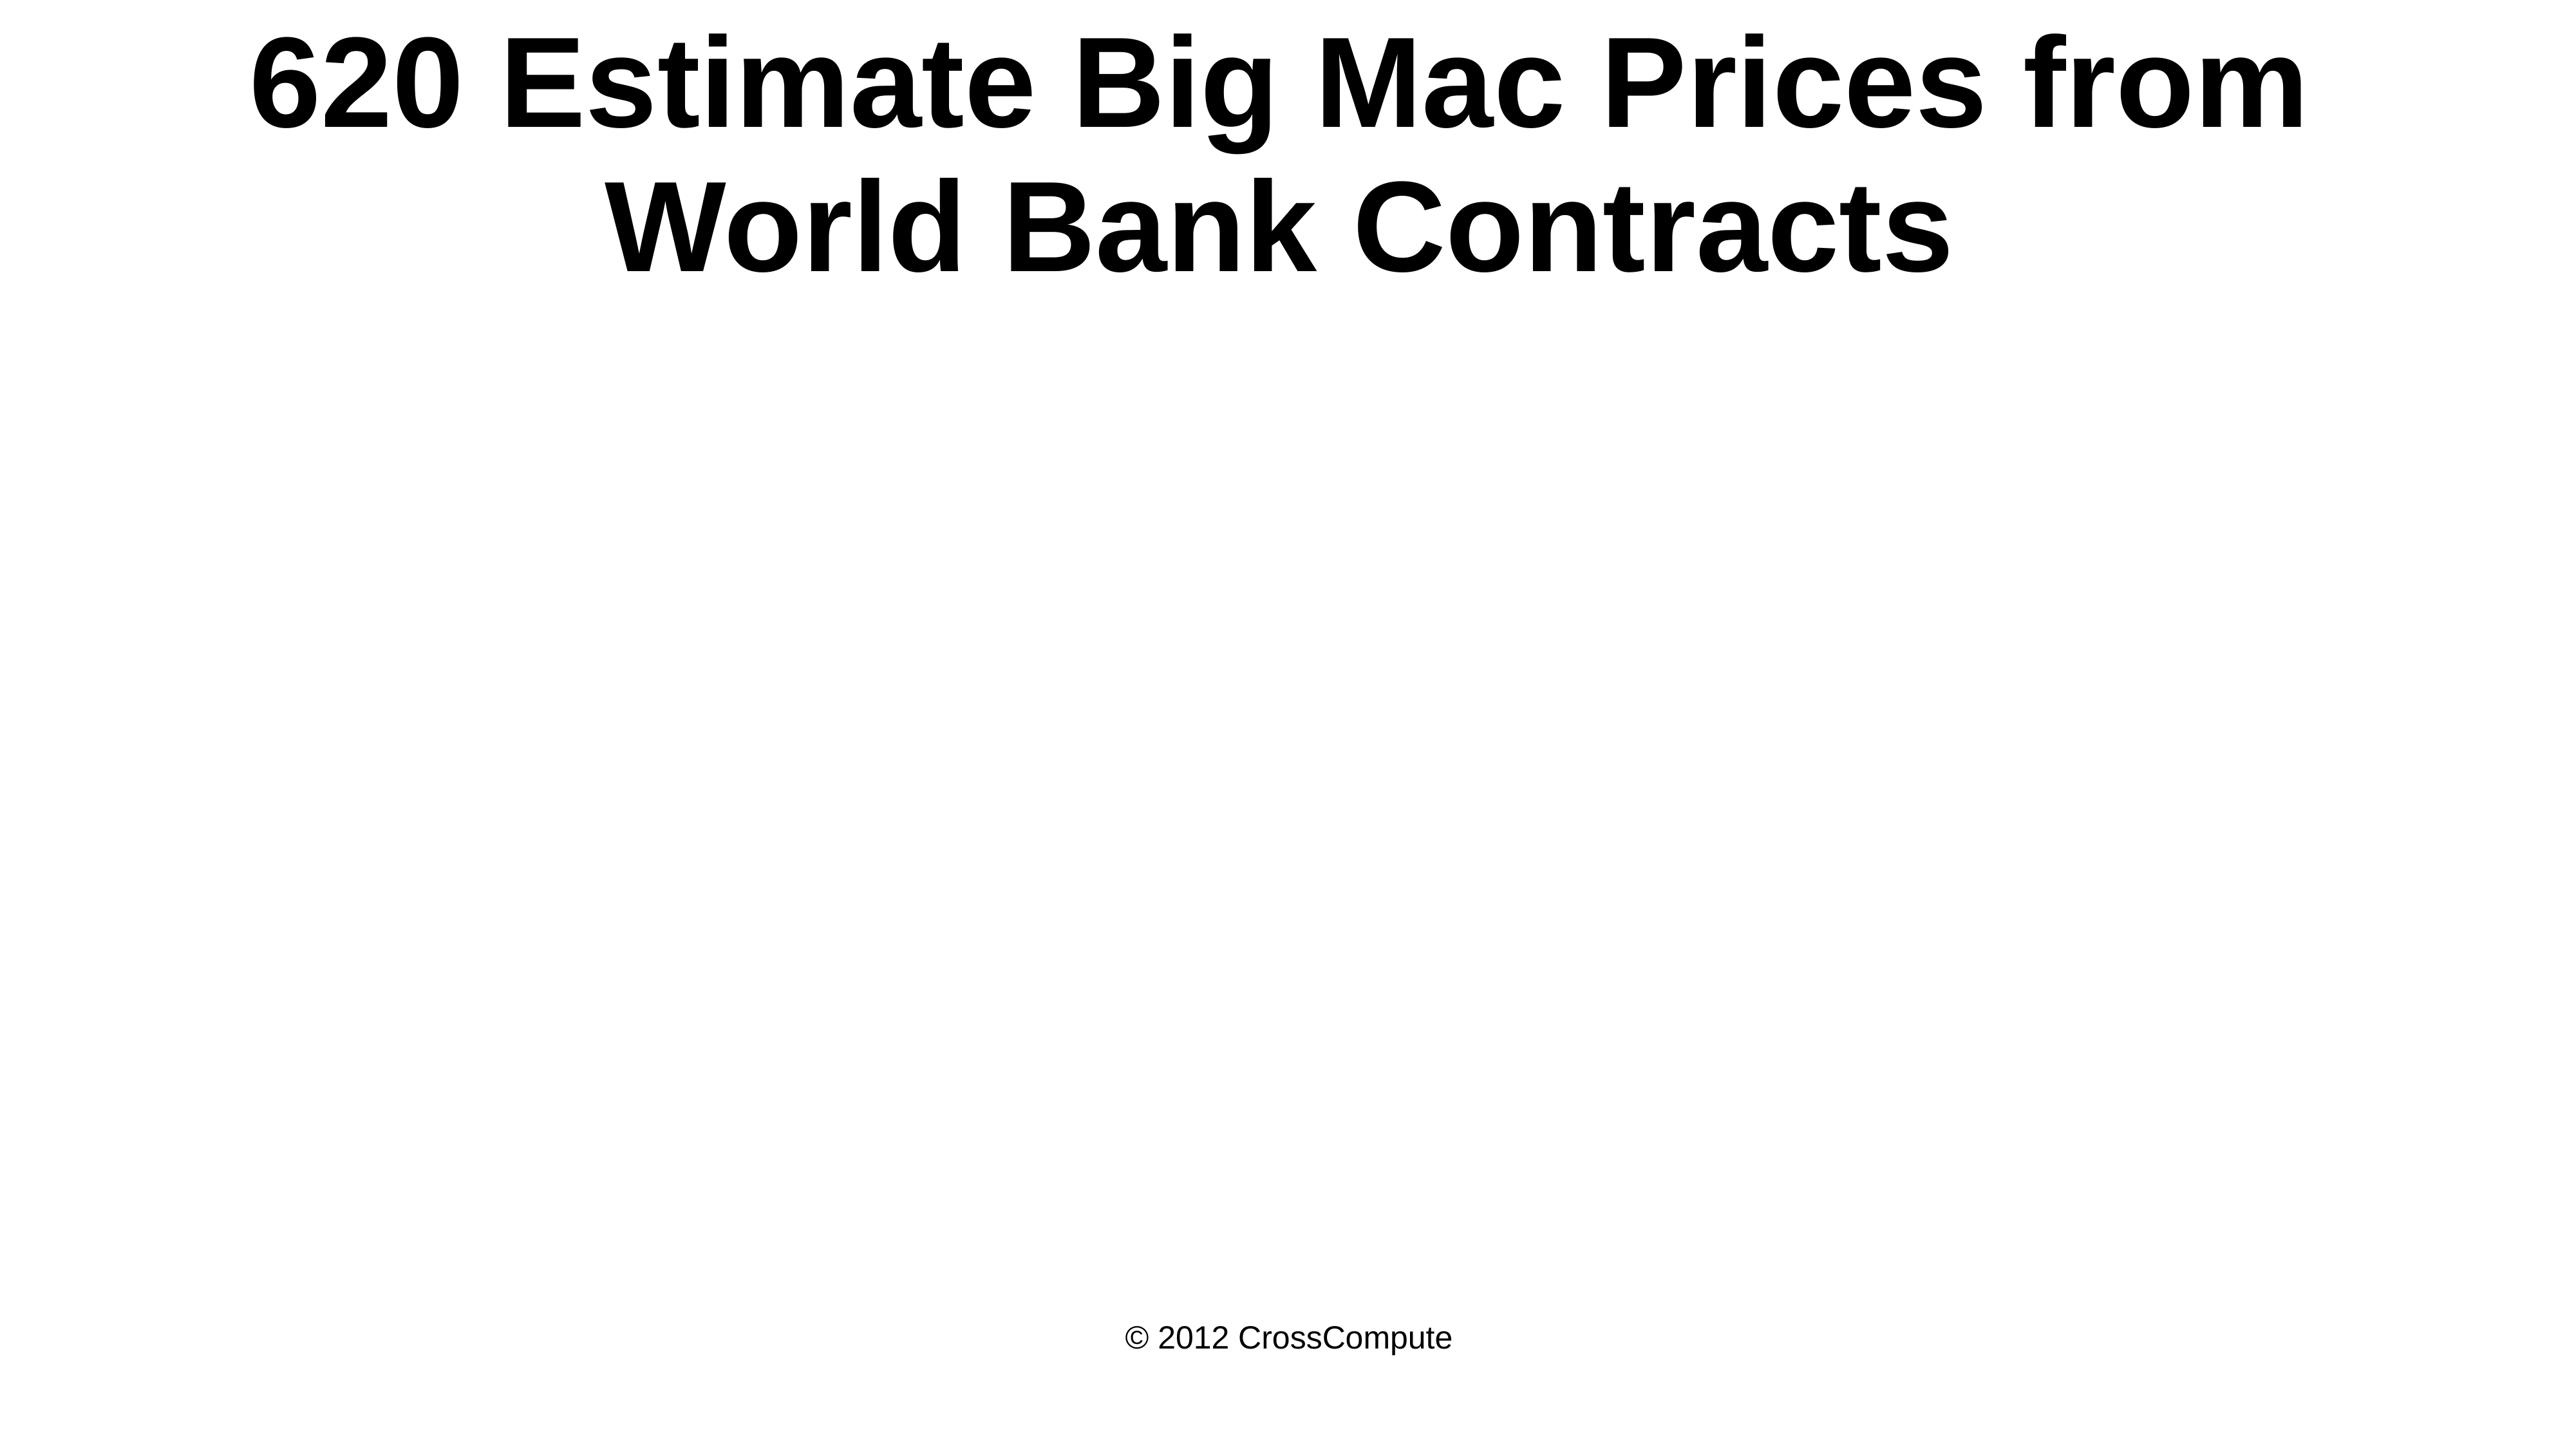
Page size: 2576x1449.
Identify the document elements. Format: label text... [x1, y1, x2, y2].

title 620 Estimate Big Mac Prices from World Bank Contracts [72, 10, 2488, 299]
